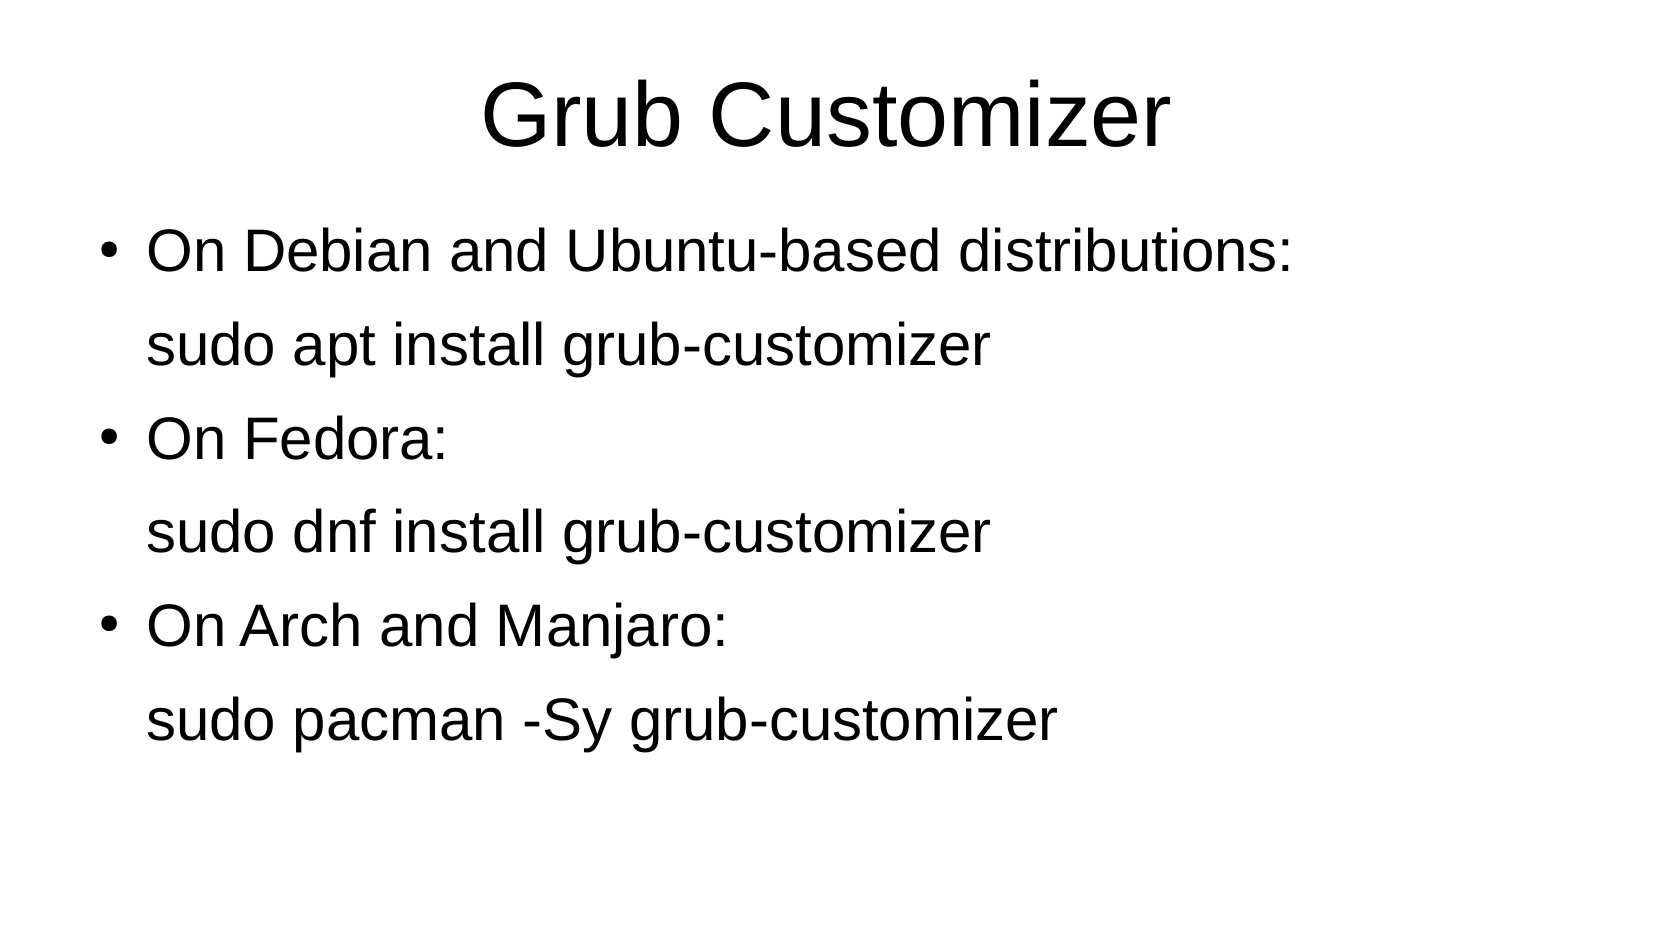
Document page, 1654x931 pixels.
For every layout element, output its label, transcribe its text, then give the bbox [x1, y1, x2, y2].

title Grub Customizer [82, 37, 1571, 193]
list On Debian and Ubuntu-based distributions: sudo apt install grub-customizer On Fedora: sudo dnf install grub-customizer On Arch and Manjaro: sudo pacman -Sy grub-customizer [82, 217, 1571, 758]
